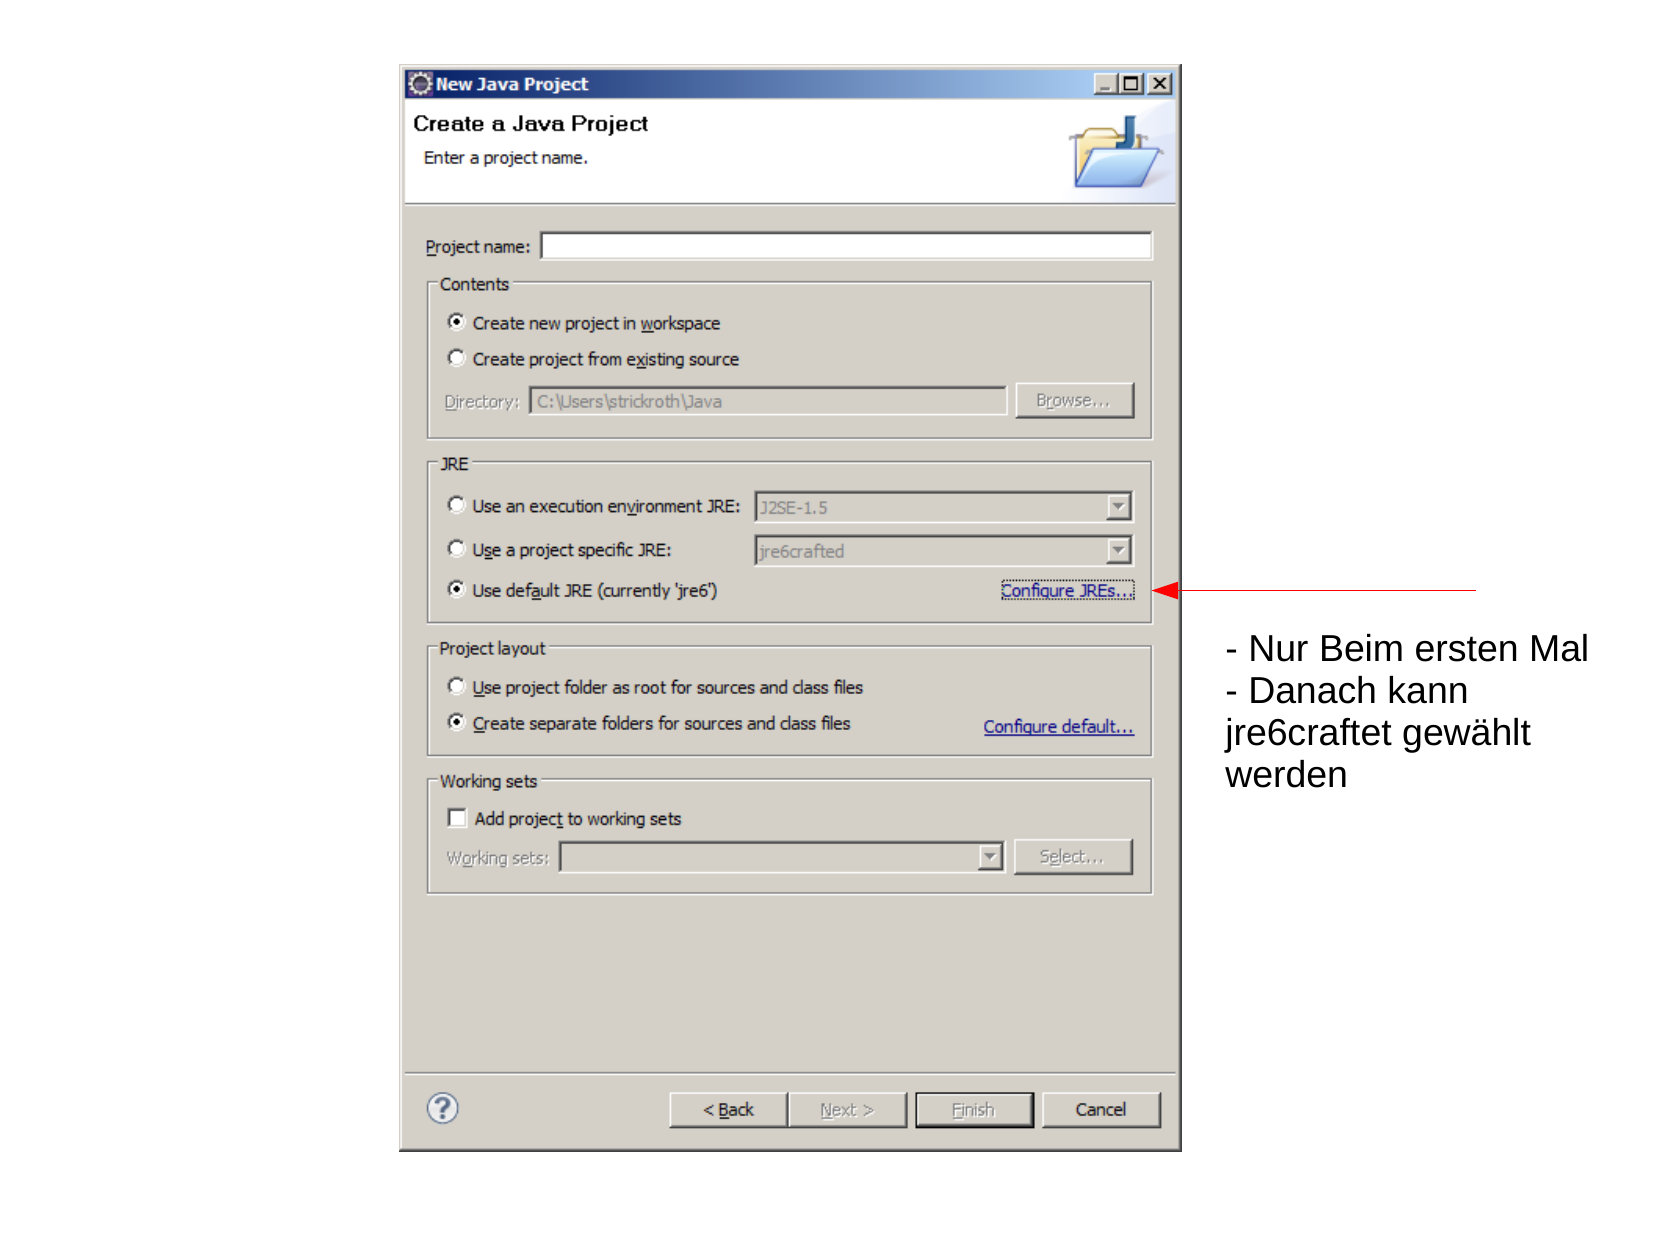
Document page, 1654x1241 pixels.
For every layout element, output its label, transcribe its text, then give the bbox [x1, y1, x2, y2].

picture [399, 64, 1182, 1152]
text_box - Nur Beim ersten Mal - Danach kann jre6craftet gewählt werden [1210, 620, 1625, 804]
